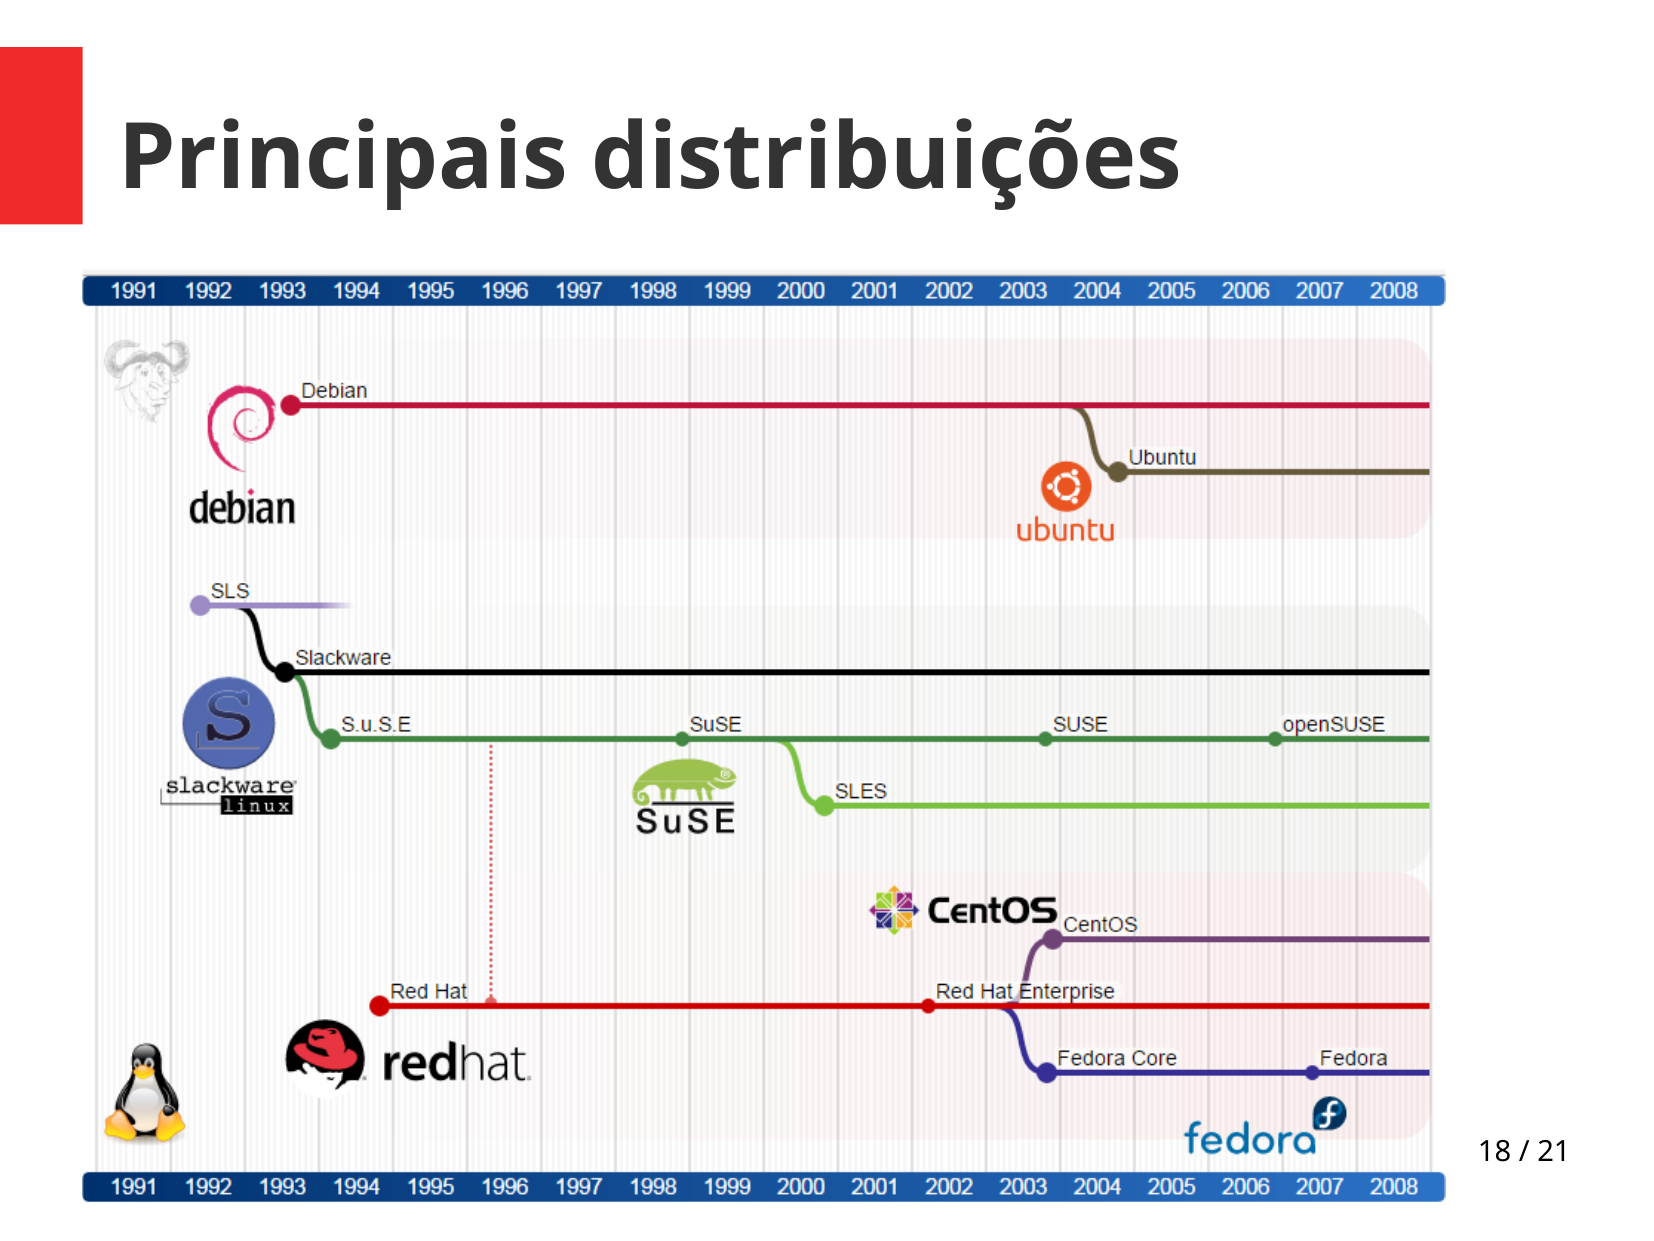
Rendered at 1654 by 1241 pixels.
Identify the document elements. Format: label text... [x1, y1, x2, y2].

picture [82, 269, 1446, 1205]
title Principais distribuições [118, 49, 1571, 257]
